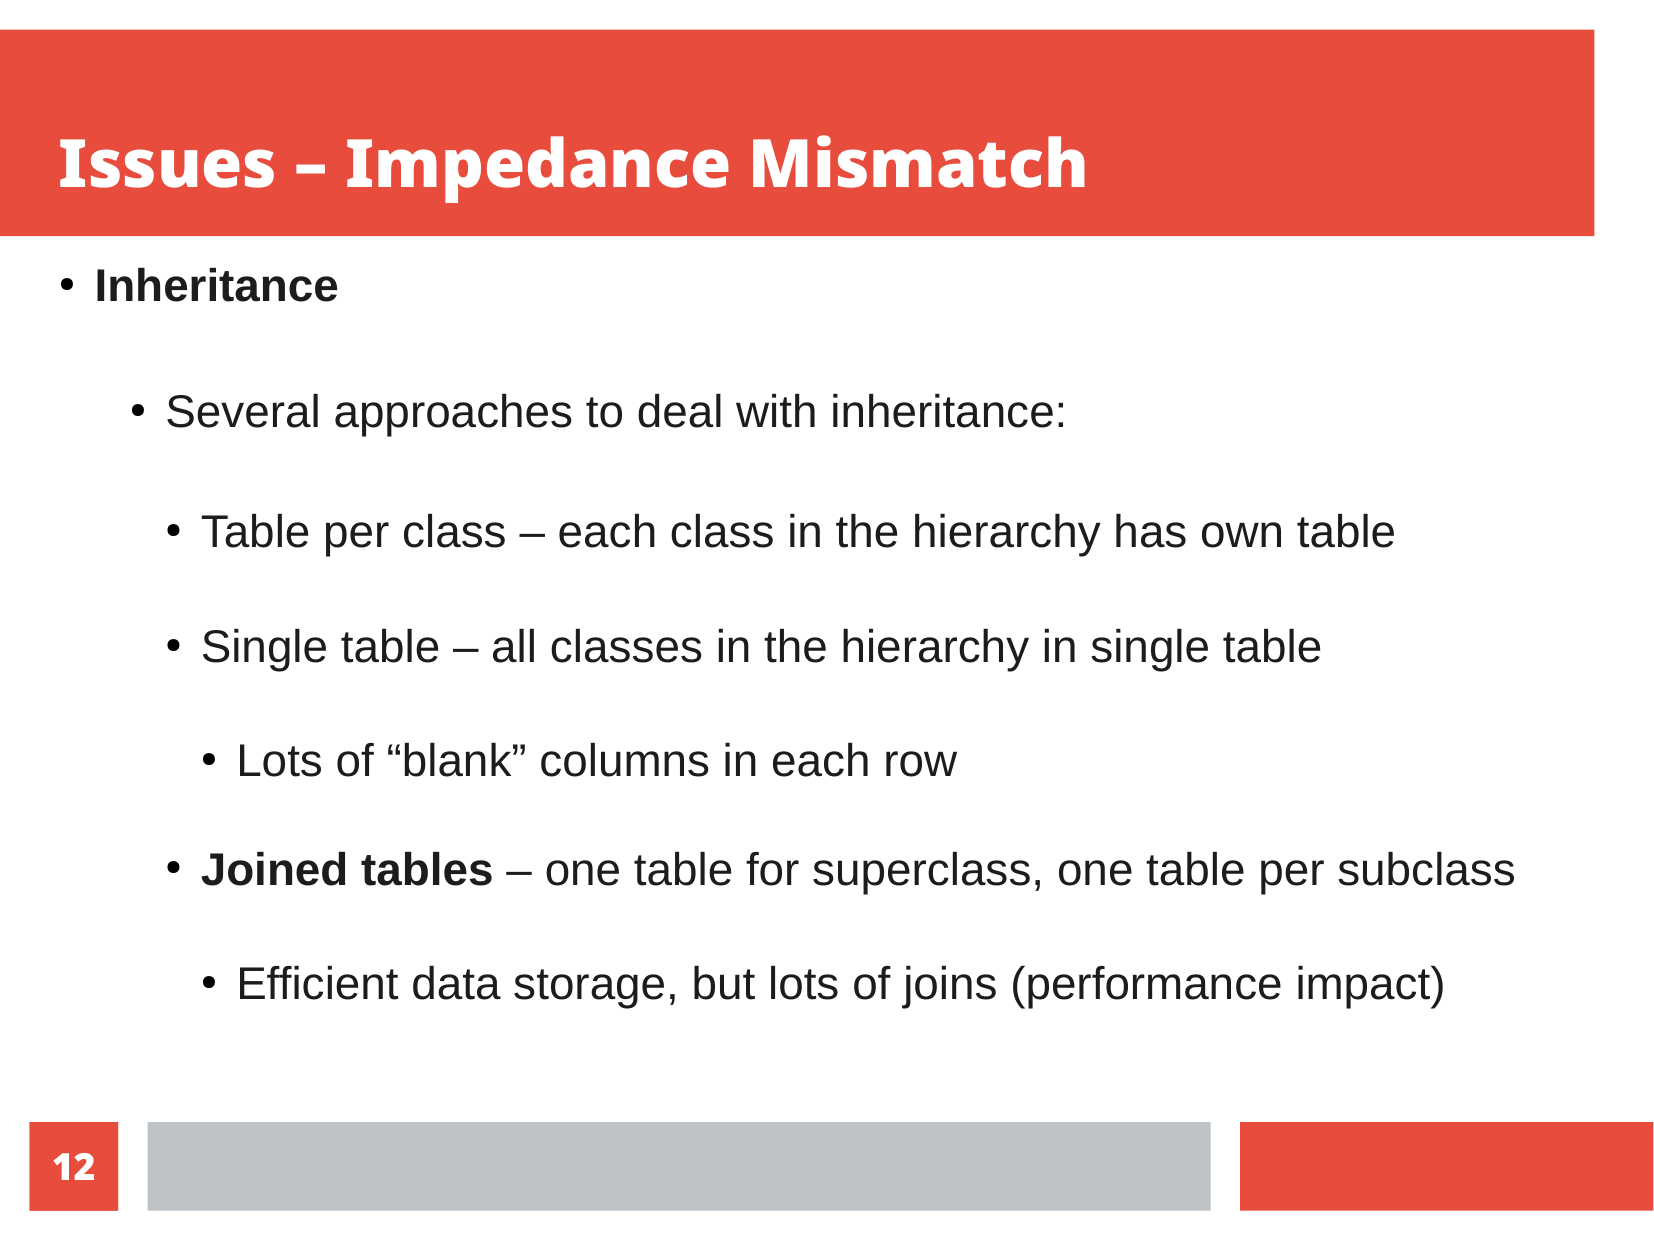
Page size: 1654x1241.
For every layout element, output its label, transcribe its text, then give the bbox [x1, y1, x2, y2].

list Inheritance Several approaches to deal with inheritance: Table per class – each class in the hierarchy has own table Single table – all classes in the hierarchy in single table Lots of “blank” columns in each row Joined tables – one table for superclass, one table per subclass Efficient data storage, but lots of joins (performance impact) [59, 259, 1565, 1092]
title Issues – Impedance Mismatch [59, 59, 1595, 207]
